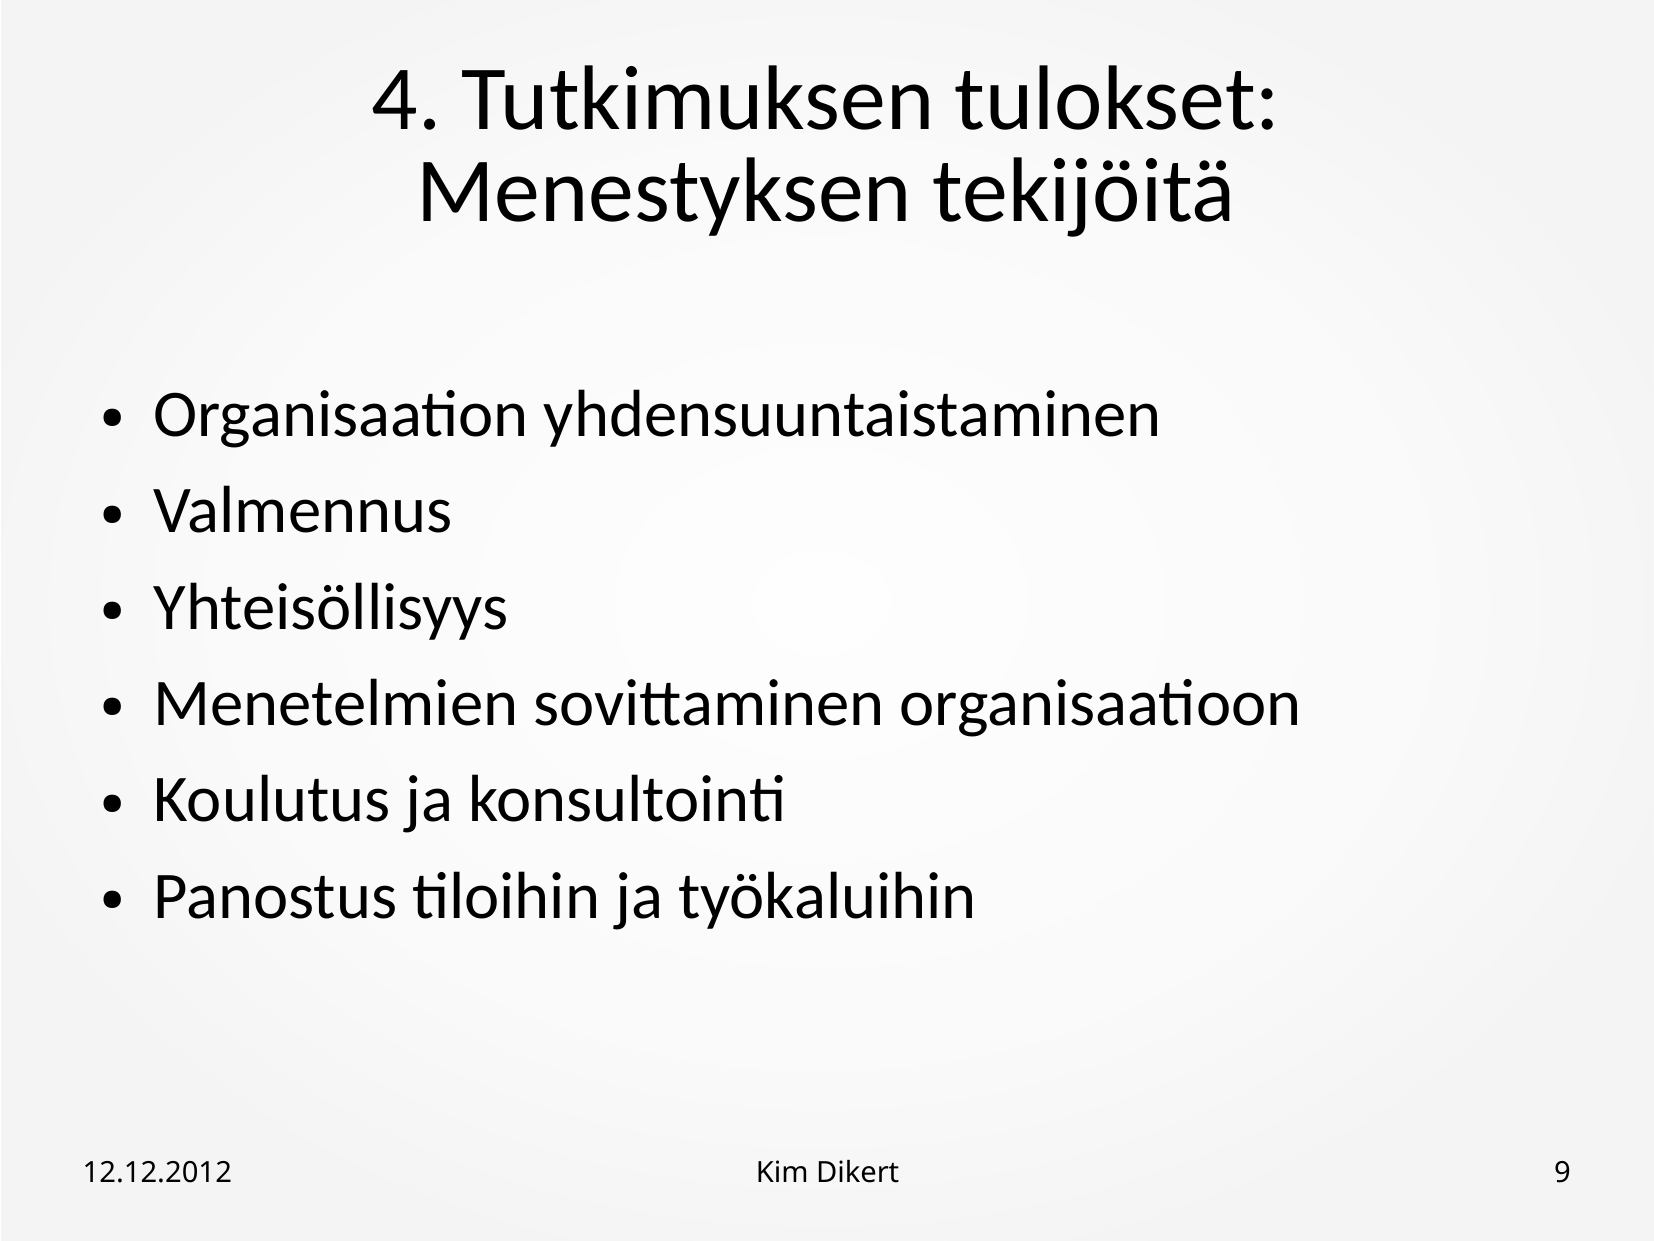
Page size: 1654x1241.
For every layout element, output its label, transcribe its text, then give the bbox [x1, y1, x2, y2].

title 4. Tutkimuksen tulokset: Menestyksen tekijöitä [82, 40, 1571, 266]
list Organisaation yhdensuuntaistaminen Valmennus Yhteisöllisyys Menetelmien sovittaminen organisaatioon Koulutus ja konsultointi Panostus tiloihin ja työkaluihin [82, 290, 1571, 1109]
